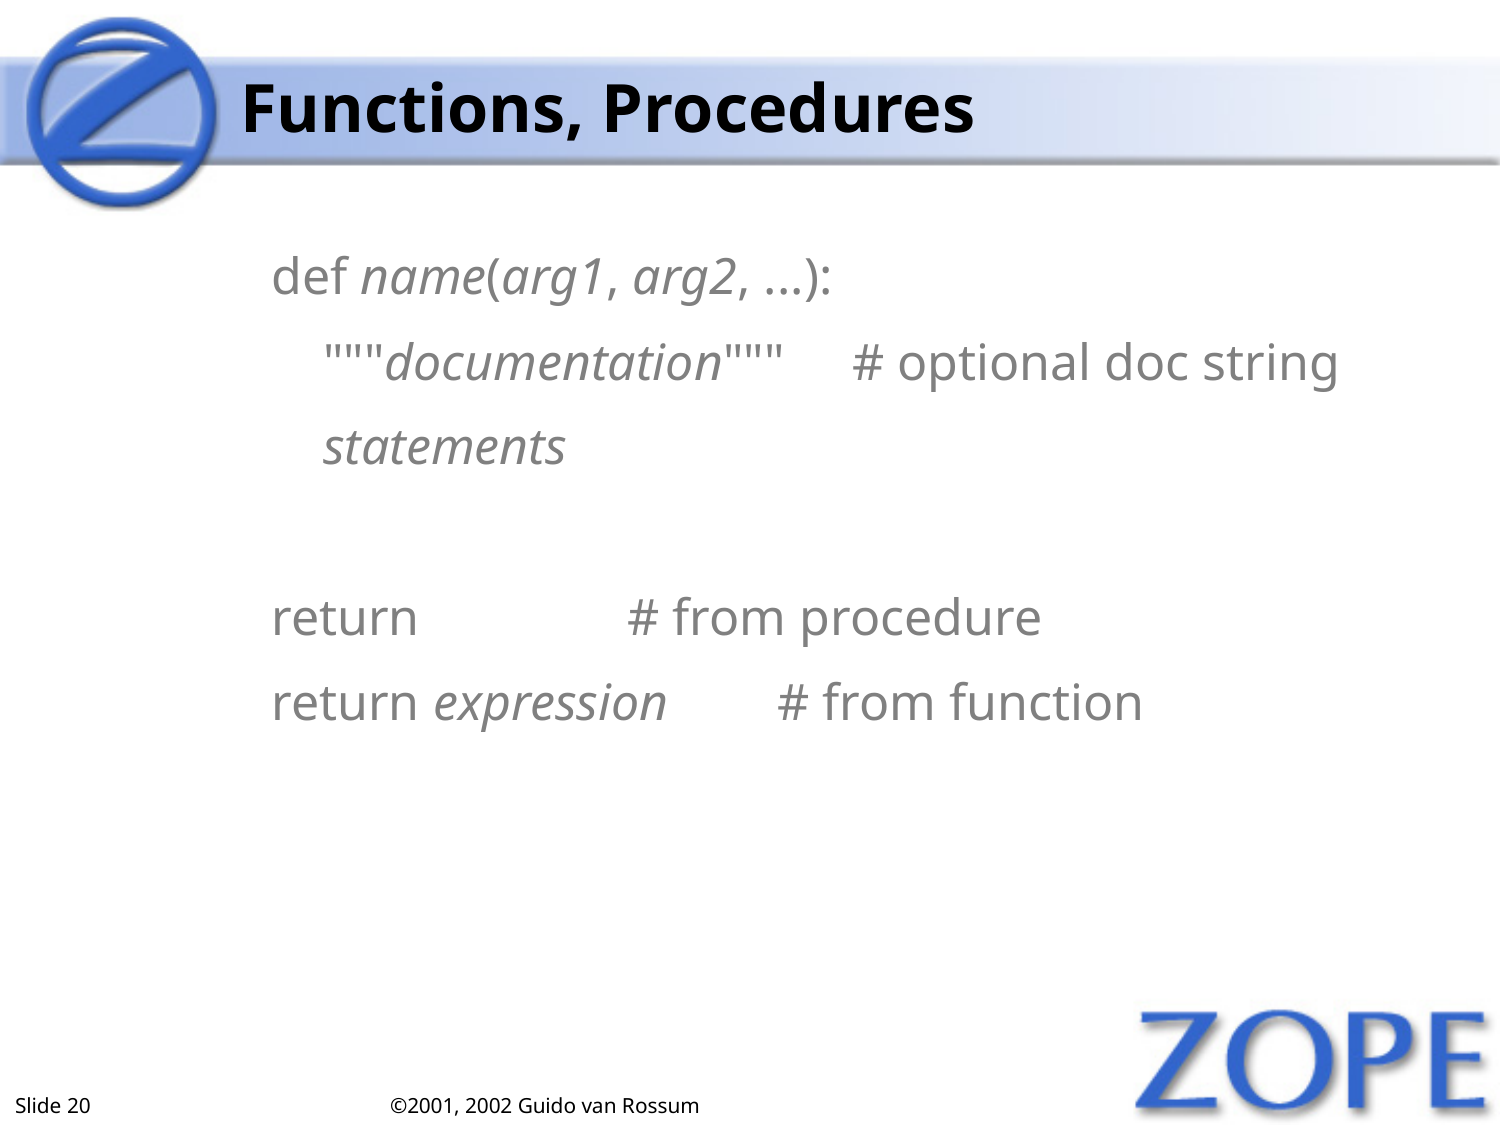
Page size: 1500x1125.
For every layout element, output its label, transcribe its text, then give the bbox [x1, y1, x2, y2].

title Functions, Procedures [225, 50, 1467, 163]
list def name(arg1, arg2, ...): """documentation""" # optional doc string statements return # from procedure return expression # from function [200, 237, 1388, 1001]
